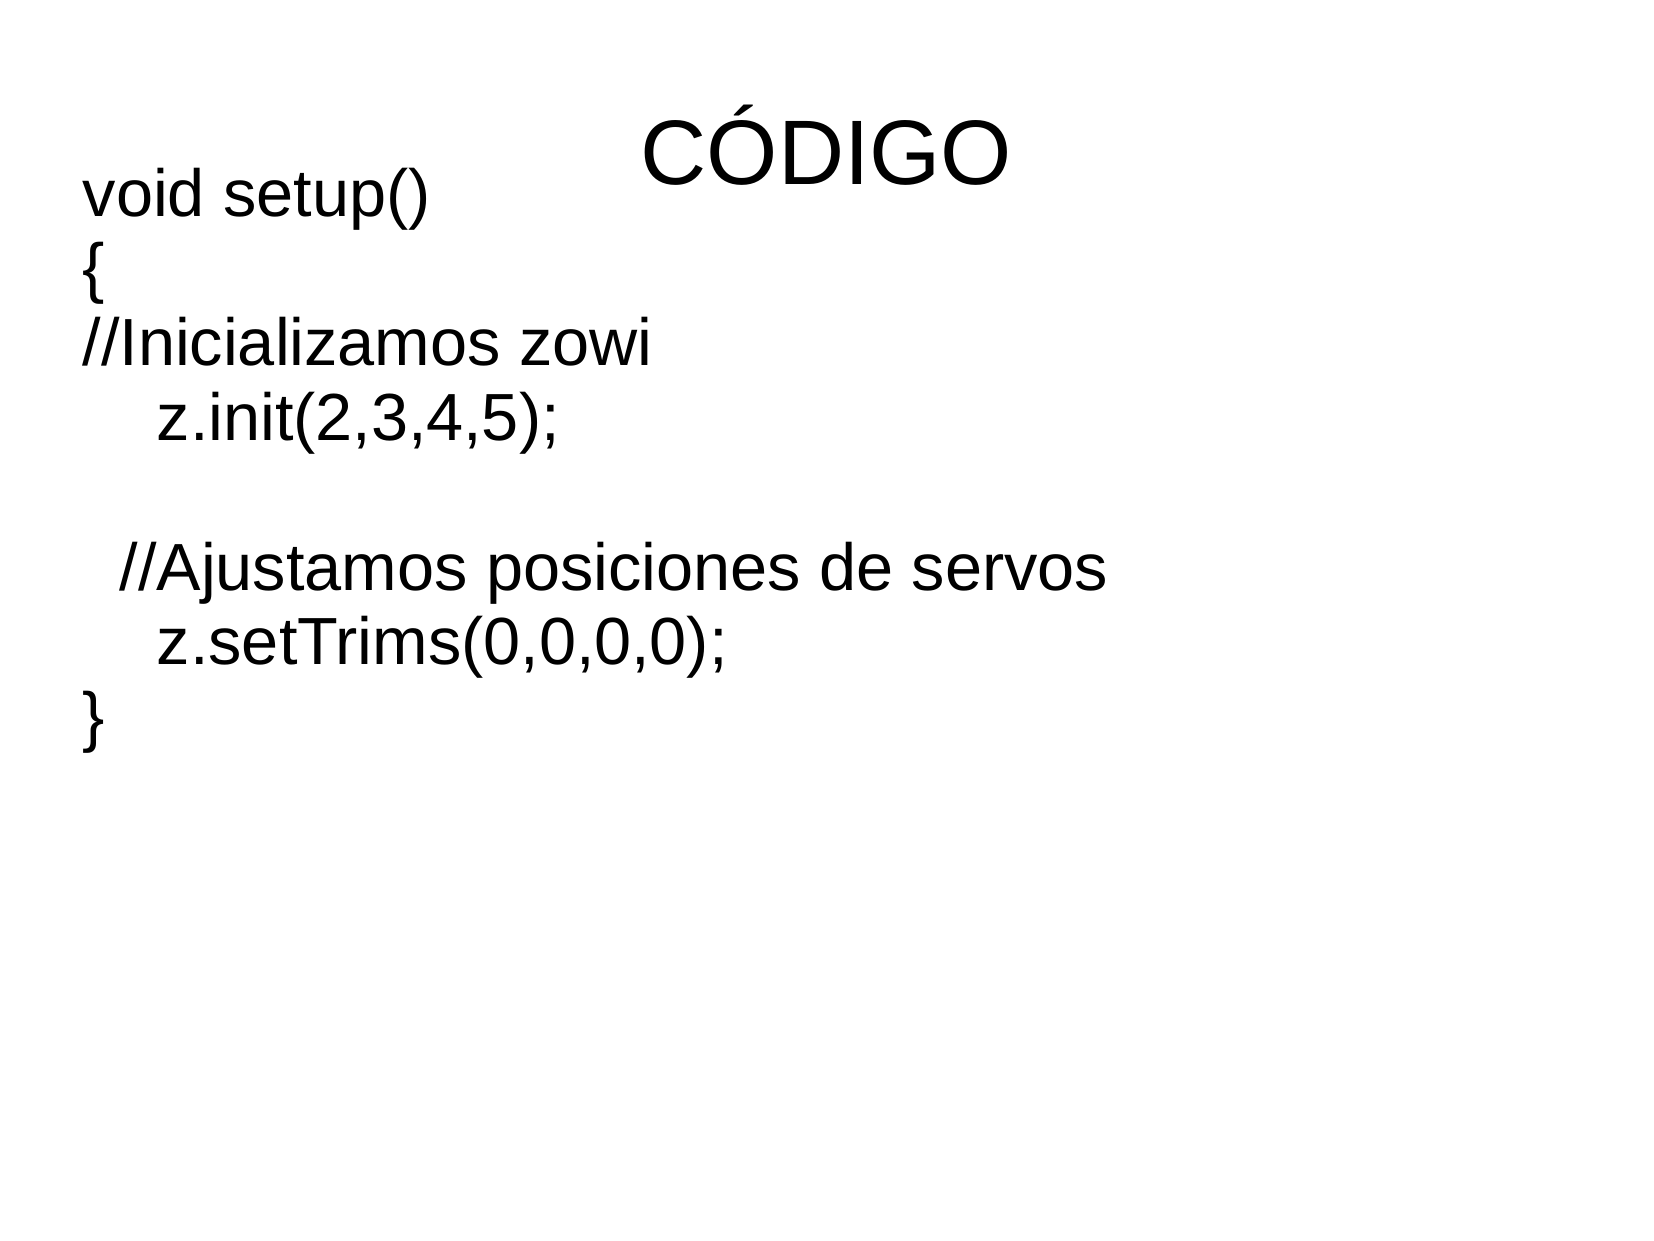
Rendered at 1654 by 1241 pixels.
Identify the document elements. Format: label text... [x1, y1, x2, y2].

subtitle void setup() { //Inicializamos zowi z.init(2,3,4,5); //Ajustamos posiciones de servos z.setTrims(0,0,0,0); } [82, 49, 1571, 1010]
